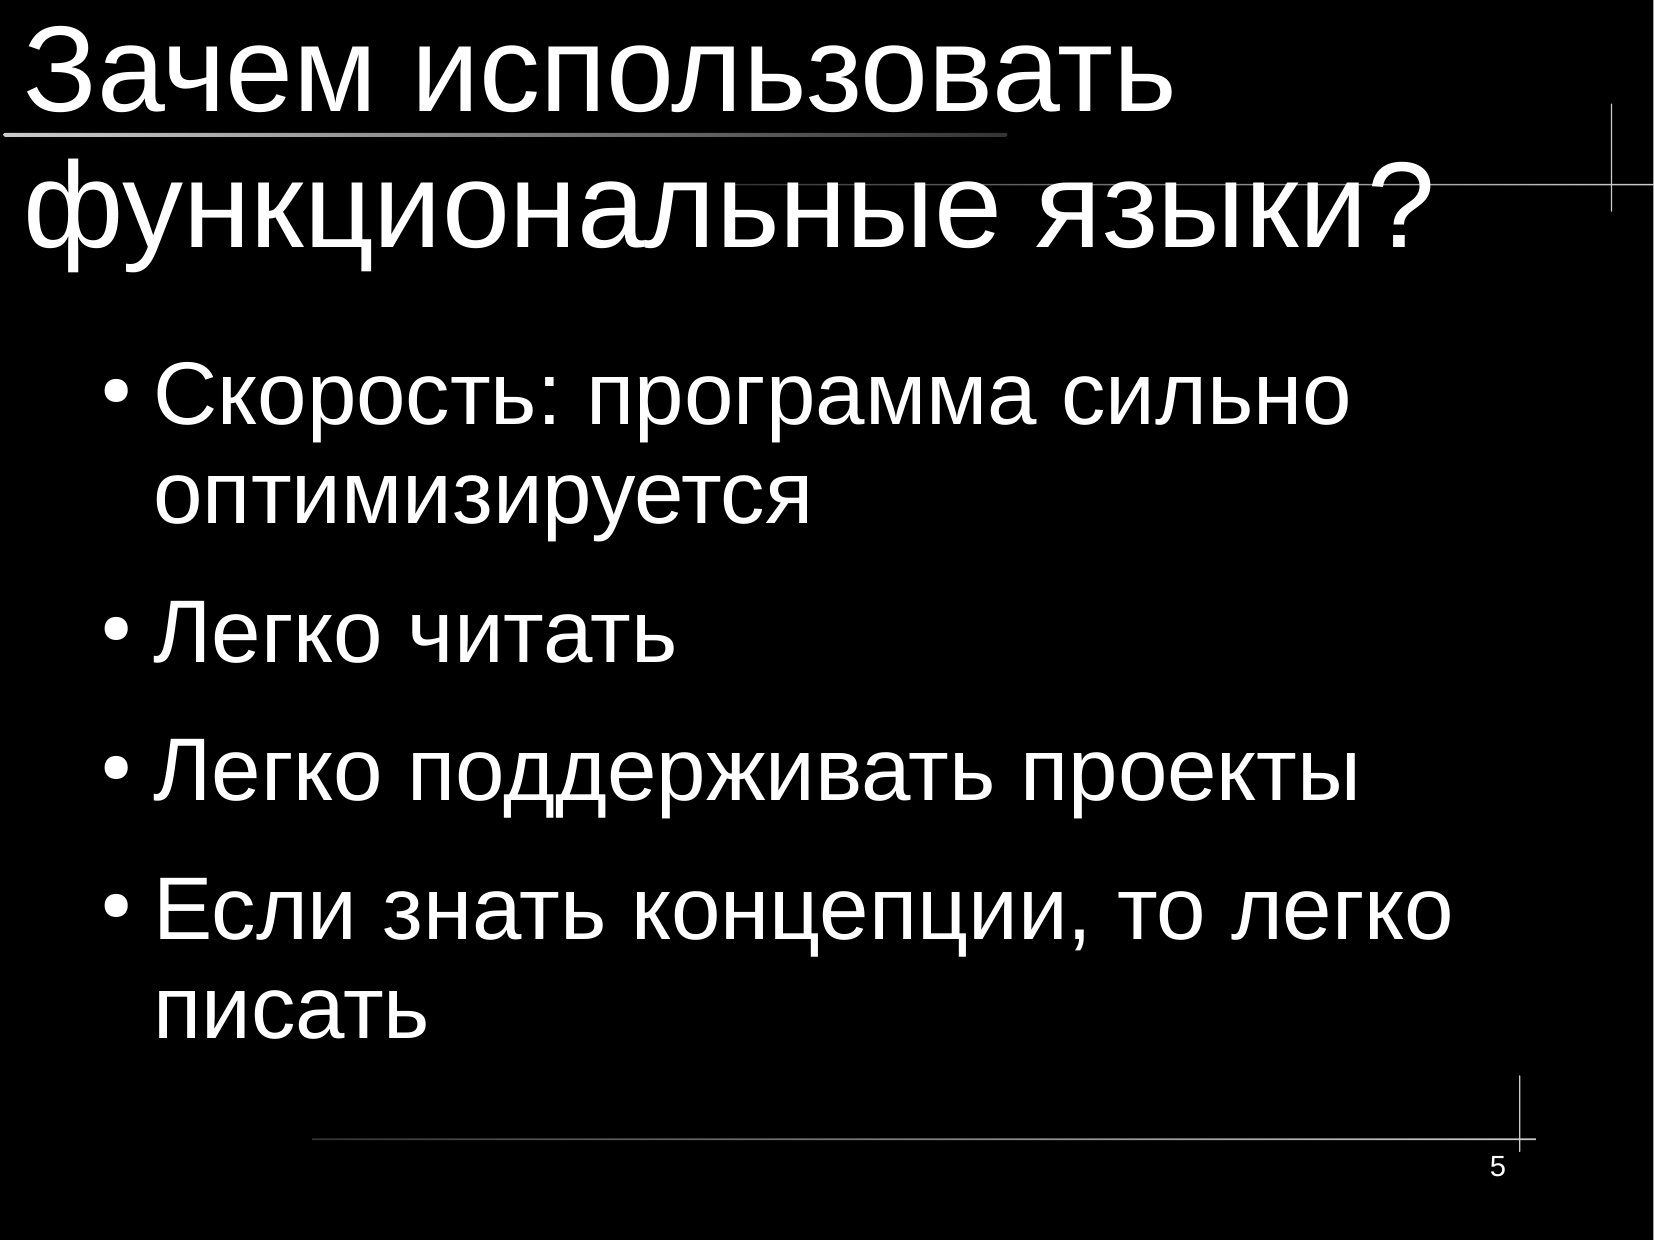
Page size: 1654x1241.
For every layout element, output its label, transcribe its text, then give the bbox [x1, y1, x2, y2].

list Скорость: программа сильно оптимизируется Легко читать Легко поддерживать проекты Если знать концепции, то легко писать [82, 343, 1571, 1063]
title Зачем использовать функциональные языки? [23, 0, 1589, 274]
